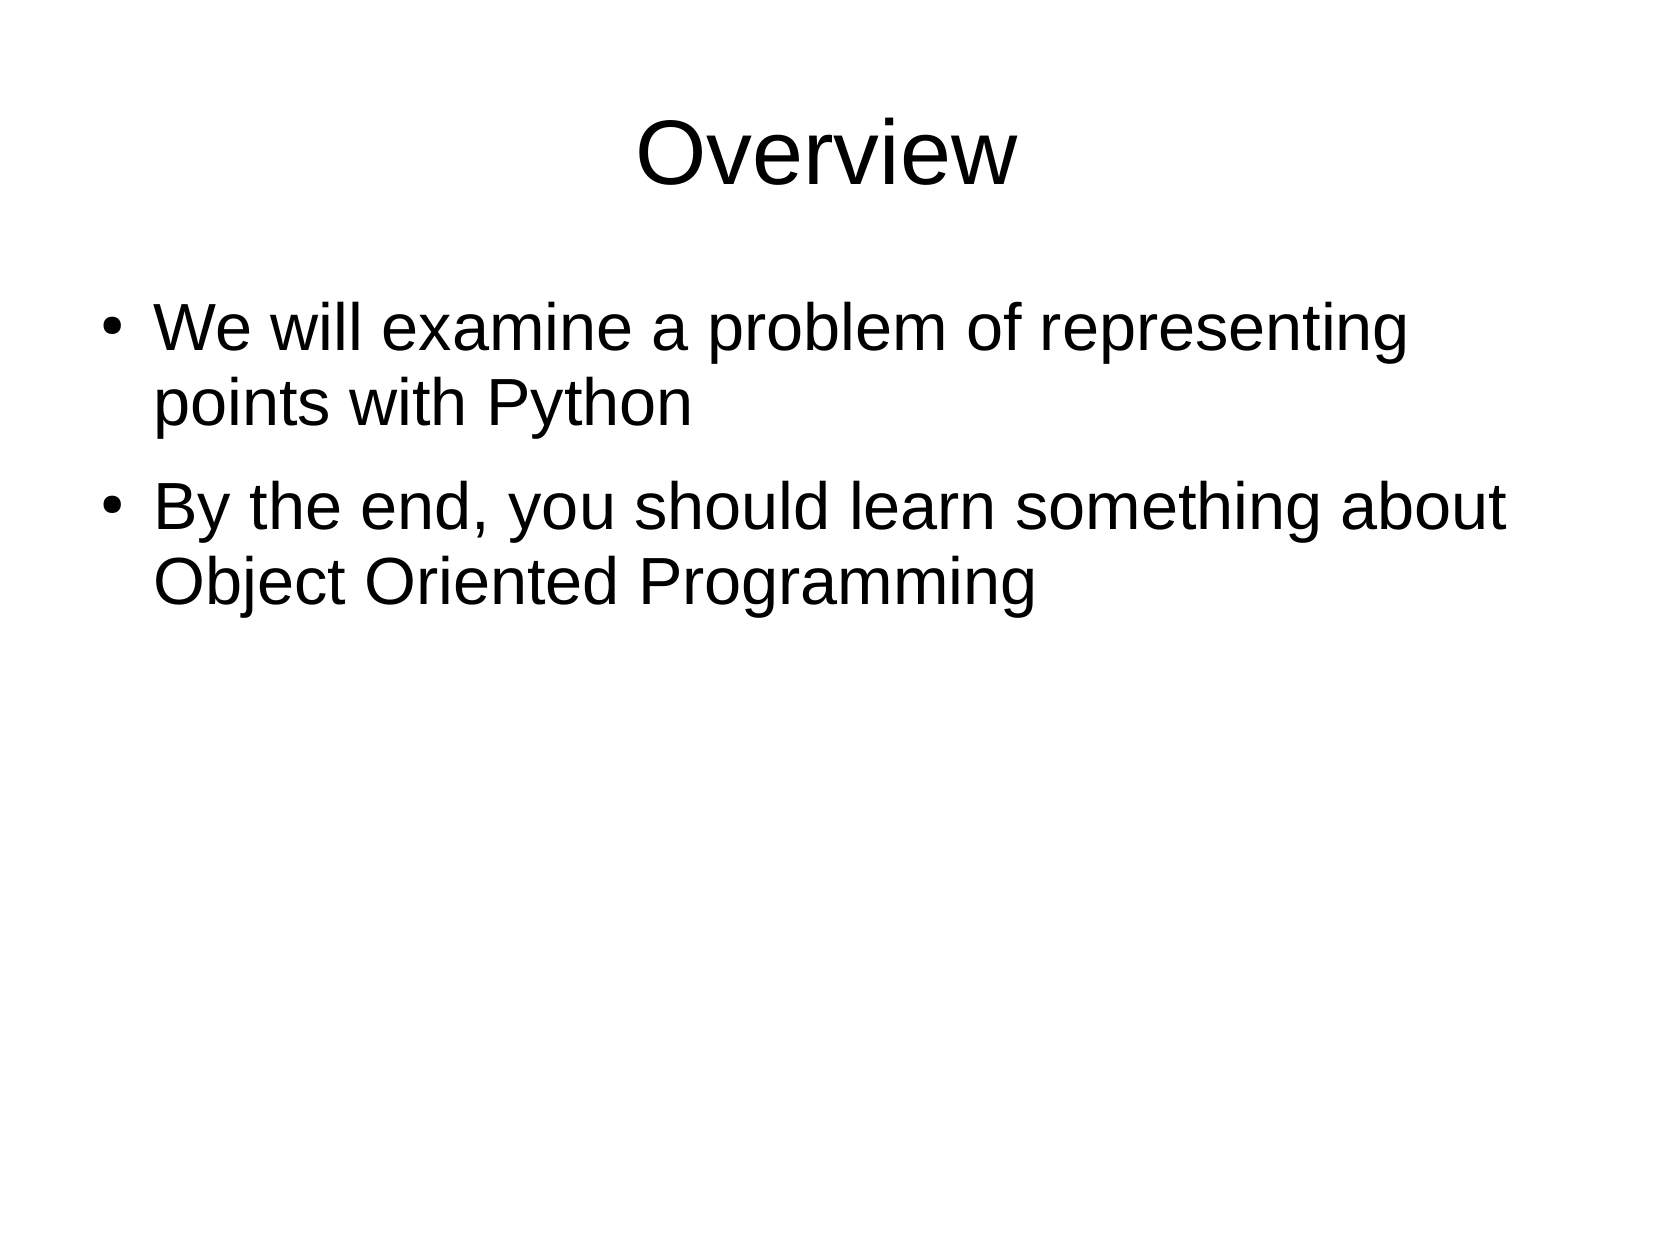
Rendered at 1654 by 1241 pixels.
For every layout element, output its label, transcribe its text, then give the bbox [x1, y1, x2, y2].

list We will examine a problem of representing points with Python By the end, you should learn something about Object Oriented Programming [82, 290, 1571, 1010]
title Overview [82, 49, 1571, 257]
